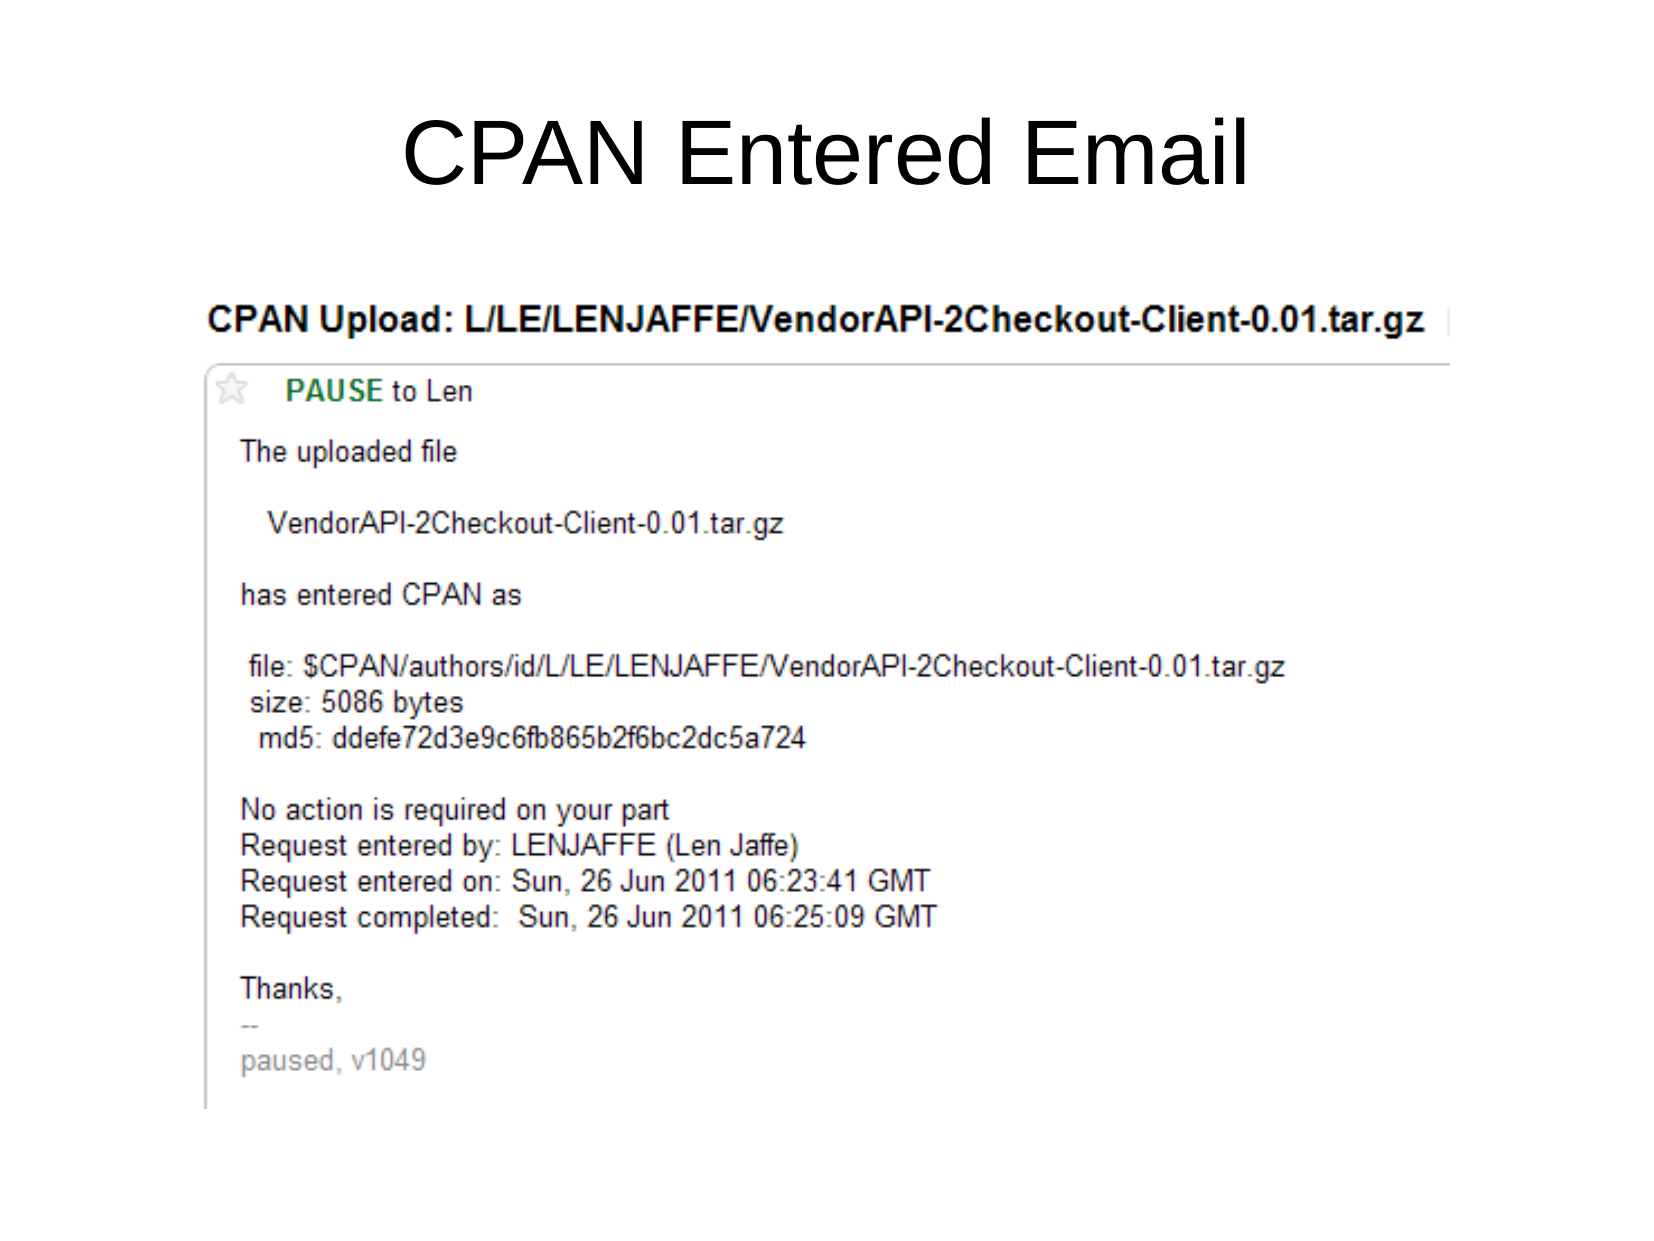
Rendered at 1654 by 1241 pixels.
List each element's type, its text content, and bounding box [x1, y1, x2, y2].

title CPAN Entered Email [82, 49, 1571, 257]
picture [203, 290, 1450, 1109]
